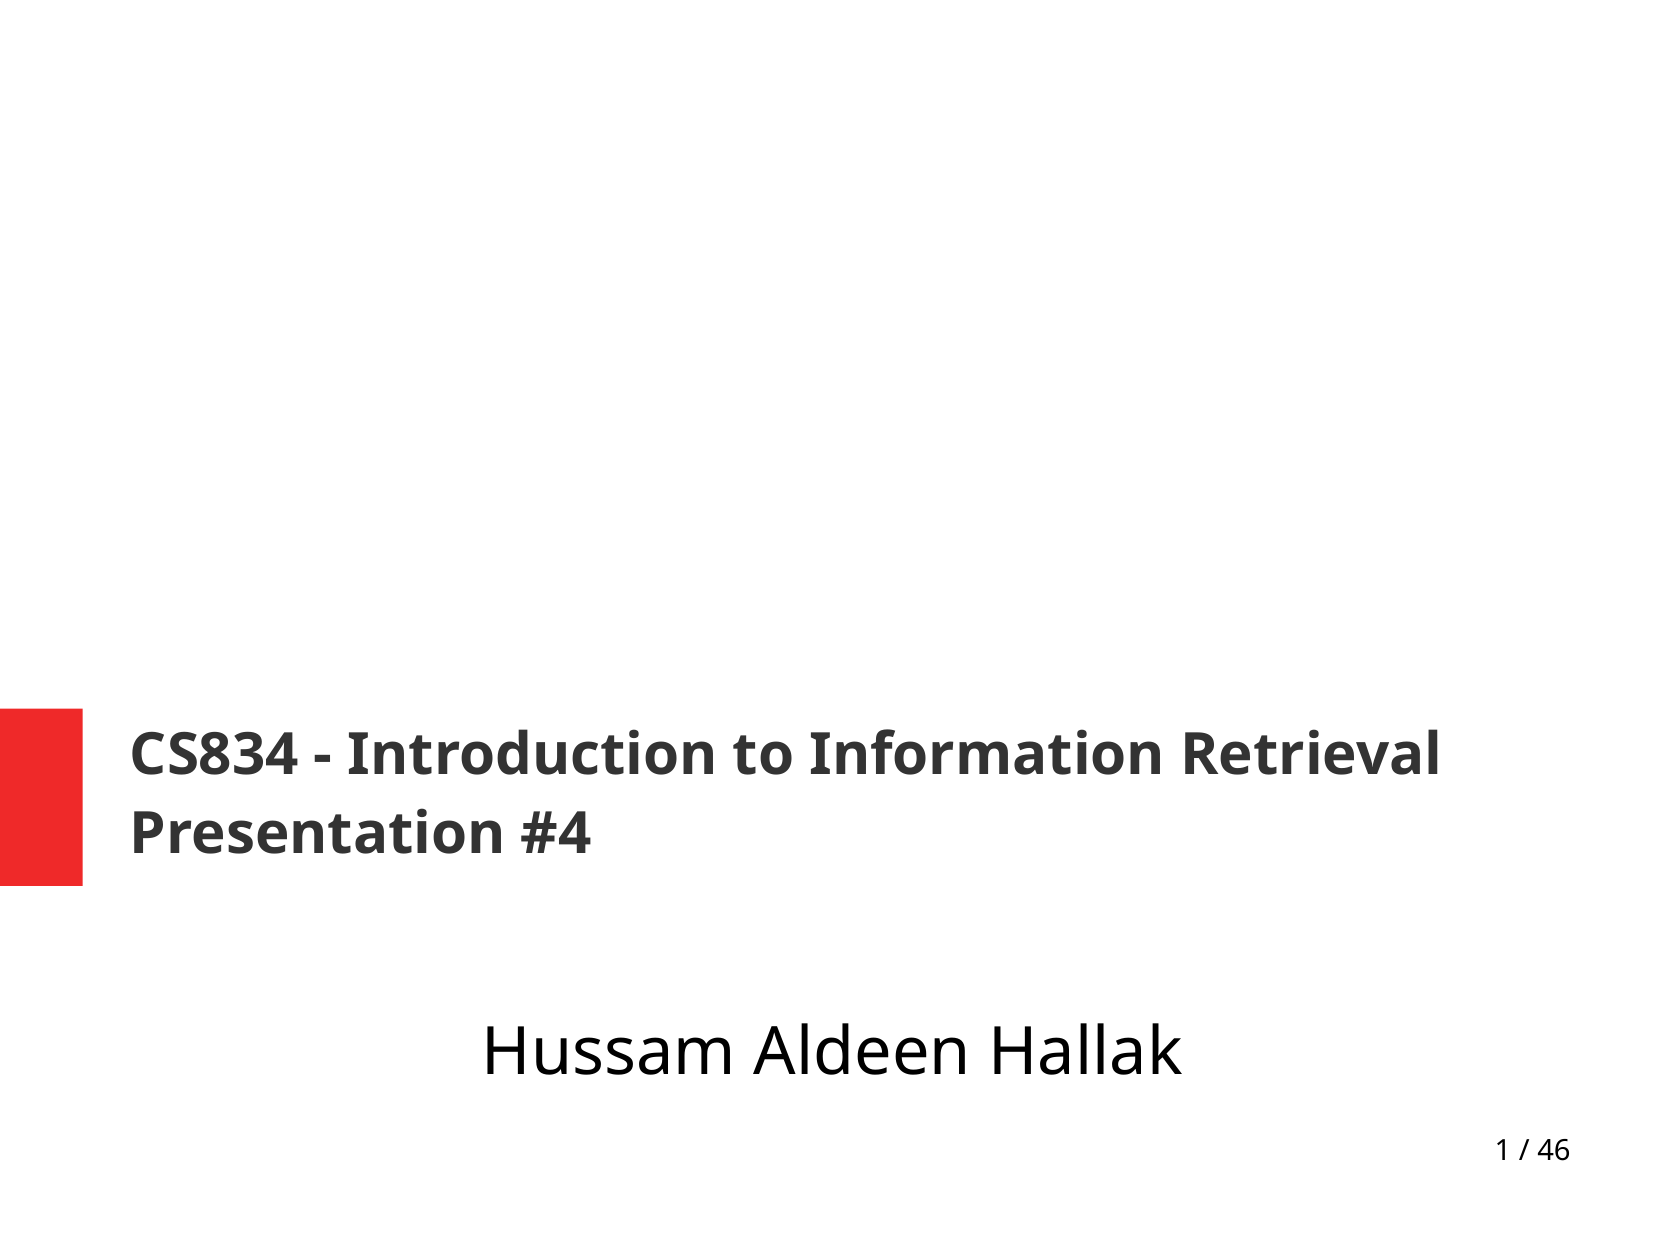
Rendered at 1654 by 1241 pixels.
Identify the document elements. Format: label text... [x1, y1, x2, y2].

subtitle Hussam Aldeen Hallak [129, 968, 1536, 1130]
title CS834 - Introduction to Information Retrieval Presentation #4 [129, 673, 1536, 910]
